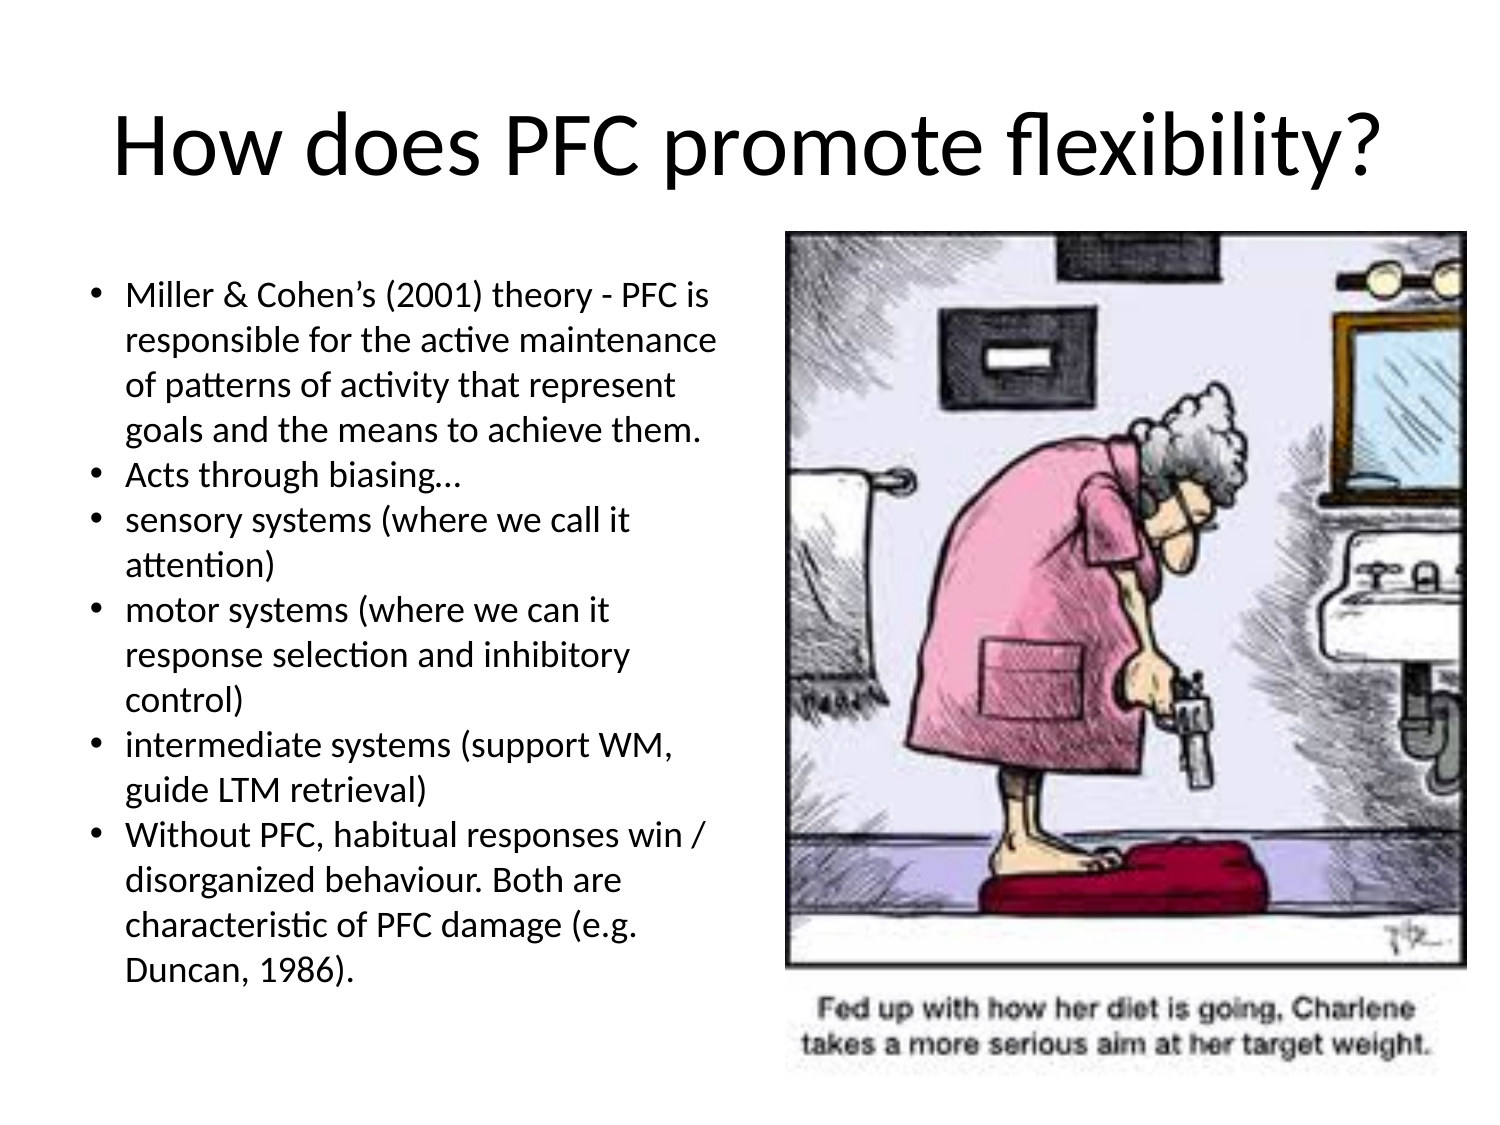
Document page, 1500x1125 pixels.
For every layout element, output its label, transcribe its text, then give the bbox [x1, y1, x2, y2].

text_box How does PFC promote flexibility? [75, 45, 1425, 233]
picture [785, 231, 1467, 1090]
text_box Miller & Cohen’s (2001) theory - PFC is responsible for the active maintenance of patterns of activity that represent goals and the means to achieve them. Acts through biasing… sensory systems (where we call it attention) motor systems (where we can it response selection and inhibitory control) intermediate systems (support WM, guide LTM retrieval) Without PFC, habitual responses win / disorganized behaviour. Both are characteristic of PFC damage (e.g. Duncan, 1986). [75, 262, 738, 1005]
